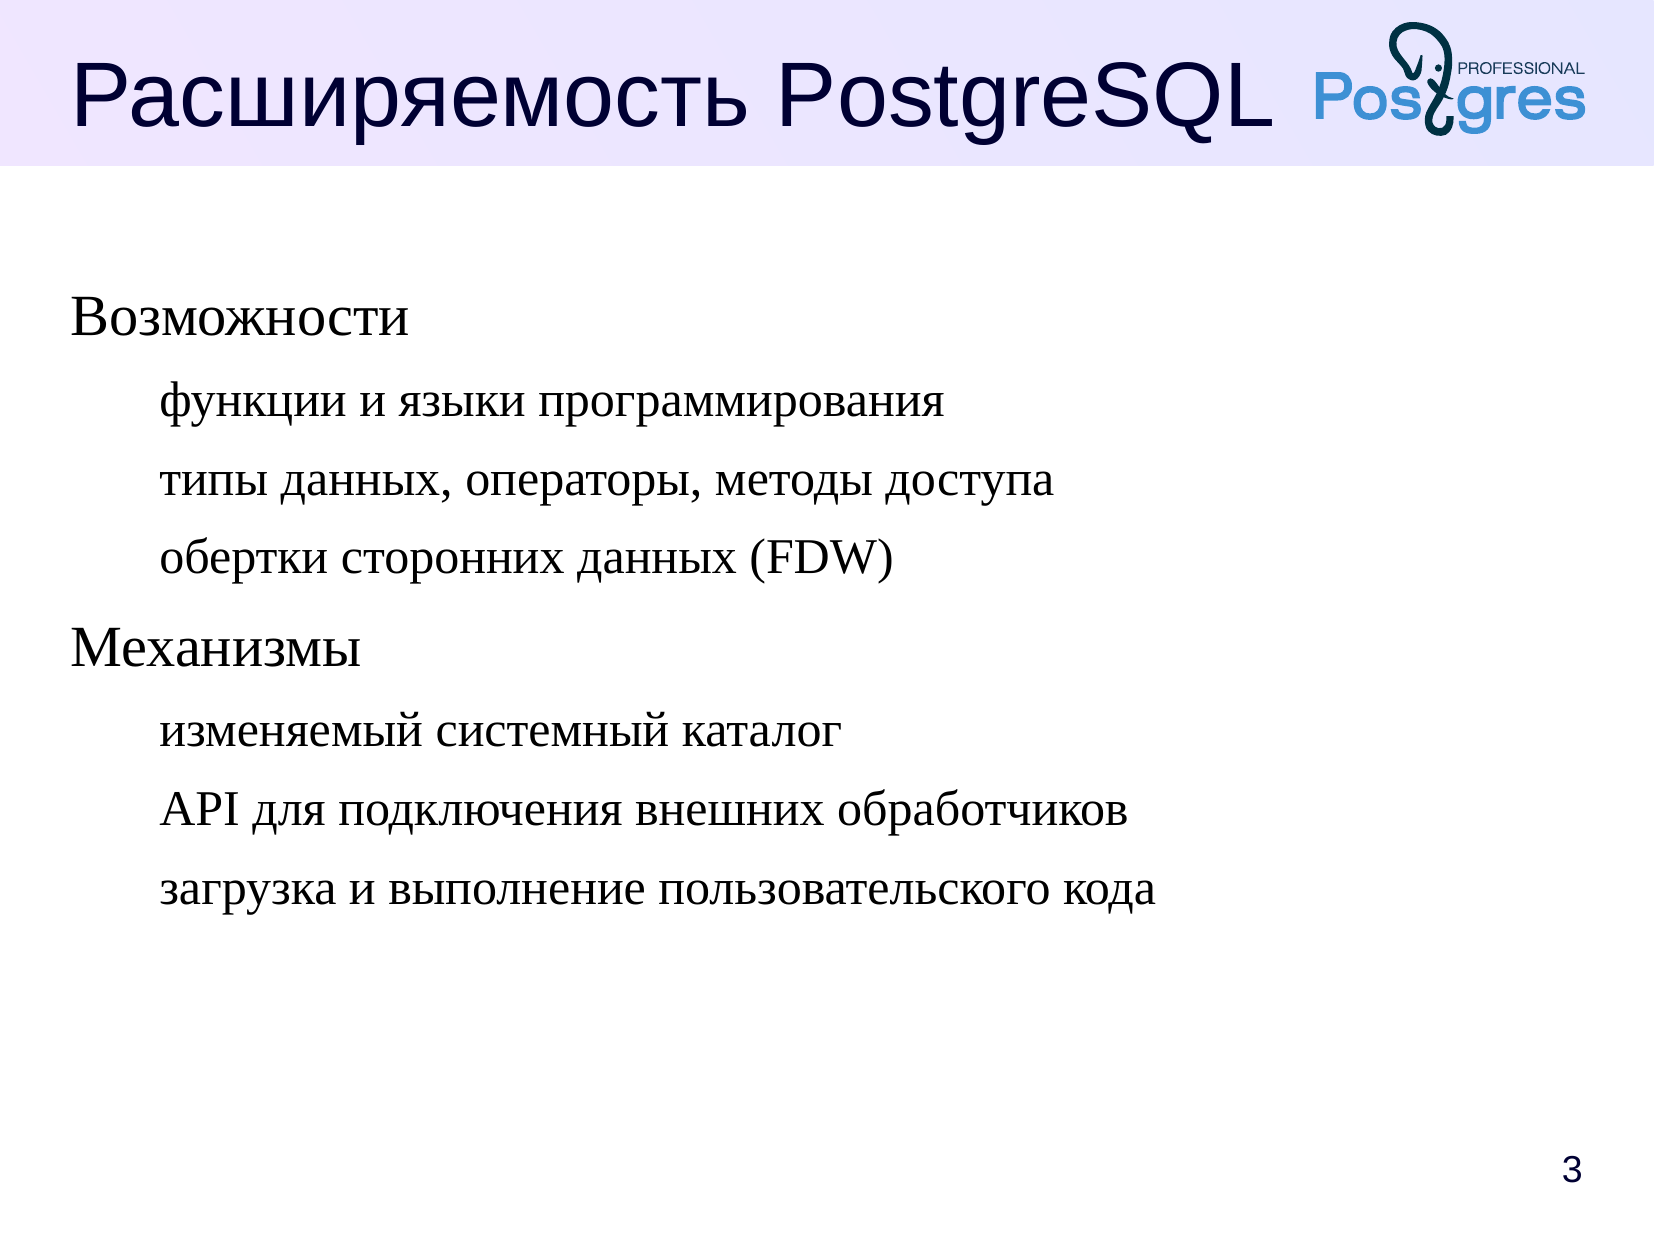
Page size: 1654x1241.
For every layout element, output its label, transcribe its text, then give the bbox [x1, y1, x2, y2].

list Возможности функции и языки программирования типы данных, операторы, методы доступа обертки сторонних данных (FDW) Механизмы изменяемый системный каталог API для подключения внешних обработчиков загрузка и выполнение пользовательского кода [70, 283, 1583, 1141]
title Расширяемость PostgreSQL [70, 43, 1291, 250]
